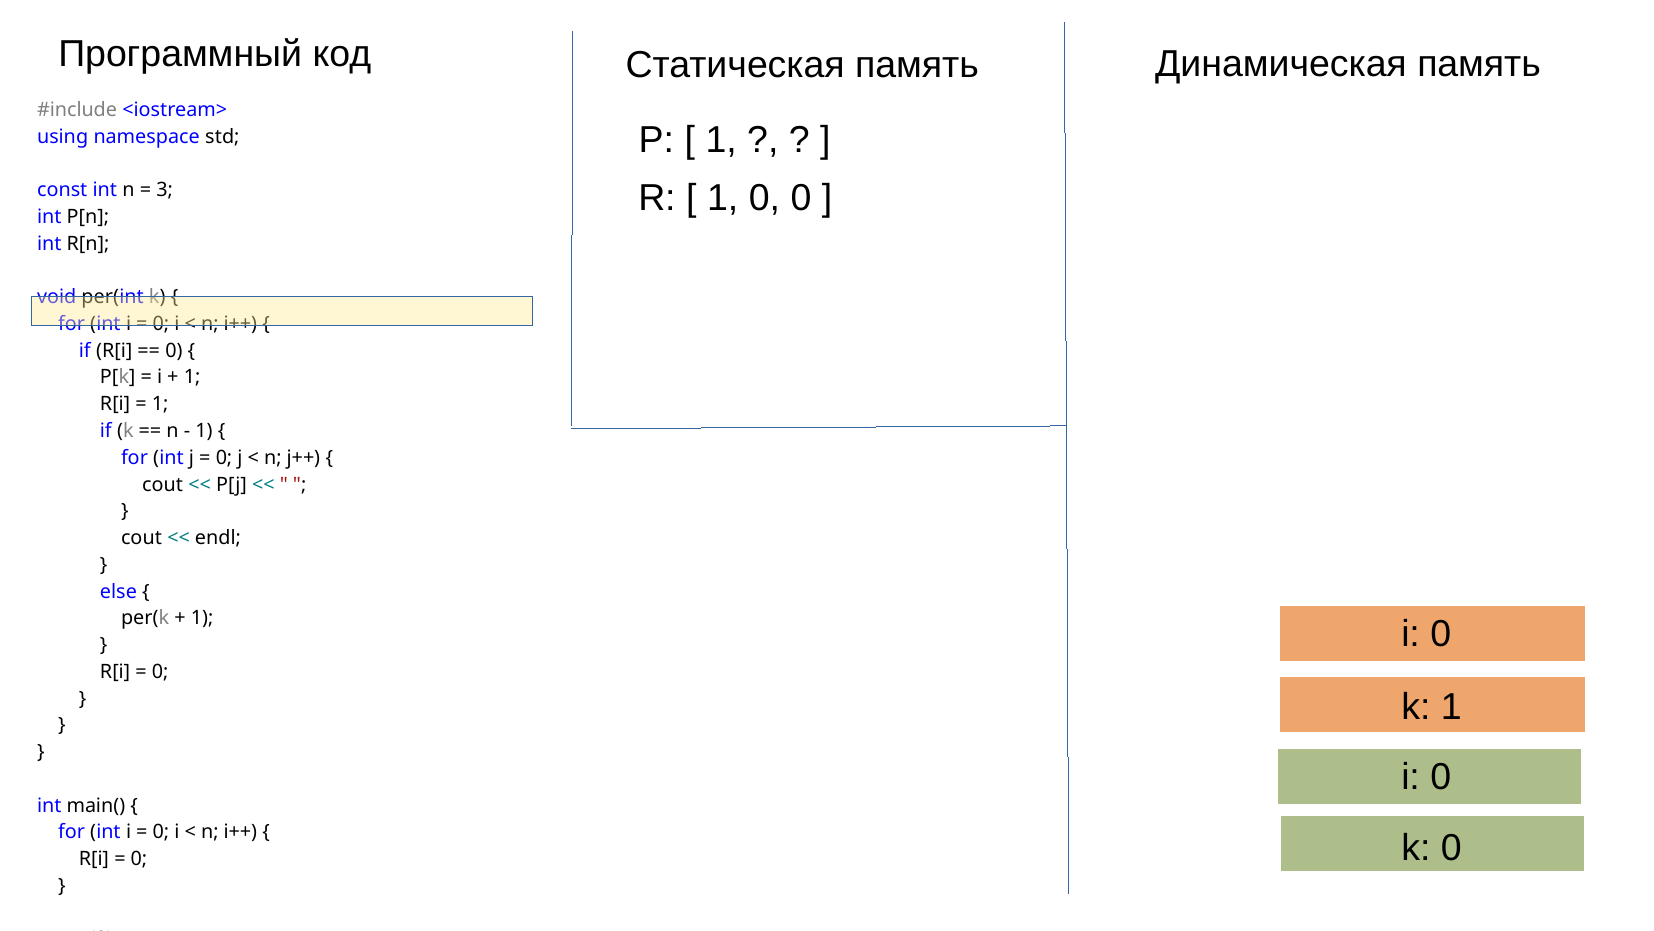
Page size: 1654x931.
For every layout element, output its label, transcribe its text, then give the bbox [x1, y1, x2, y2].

text_box Программный код [43, 25, 387, 83]
text_box i: 0 [1386, 748, 1483, 806]
text_box [1276, 746, 1584, 806]
text_box [1279, 814, 1587, 874]
text_box [31, 296, 533, 326]
text_box k: 0 [1386, 819, 1483, 876]
text_box [1277, 674, 1587, 734]
text_box R: [ 1, 0, 0 ] [623, 169, 848, 227]
text_box Статическая память [610, 35, 995, 93]
text_box [1277, 604, 1587, 664]
text_box P: [ 1, ?, ? ] [623, 111, 846, 168]
text_box k: 1 [1386, 678, 1477, 736]
text_box i: 0 [1386, 605, 1467, 662]
text_box Динамическая память [1140, 34, 1557, 92]
text_box #include <iostream> using namespace std; const int n = 3; int P[n]; int R[n]; void per(int k) { for (int i = 0; i < n; i++) { if (R[i] == 0) { P[k] = i + 1; R[i] = 1; if (k == n - 1) { for (int j = 0; j < n; j++) { cout << P[j] << " "; } cout << endl; } else { per(k + 1); } R[i] = 0; } } } int main() { for (int i = 0; i < n; i++) { R[i] = 0; } per(0); return 0; } [22, 88, 570, 907]
